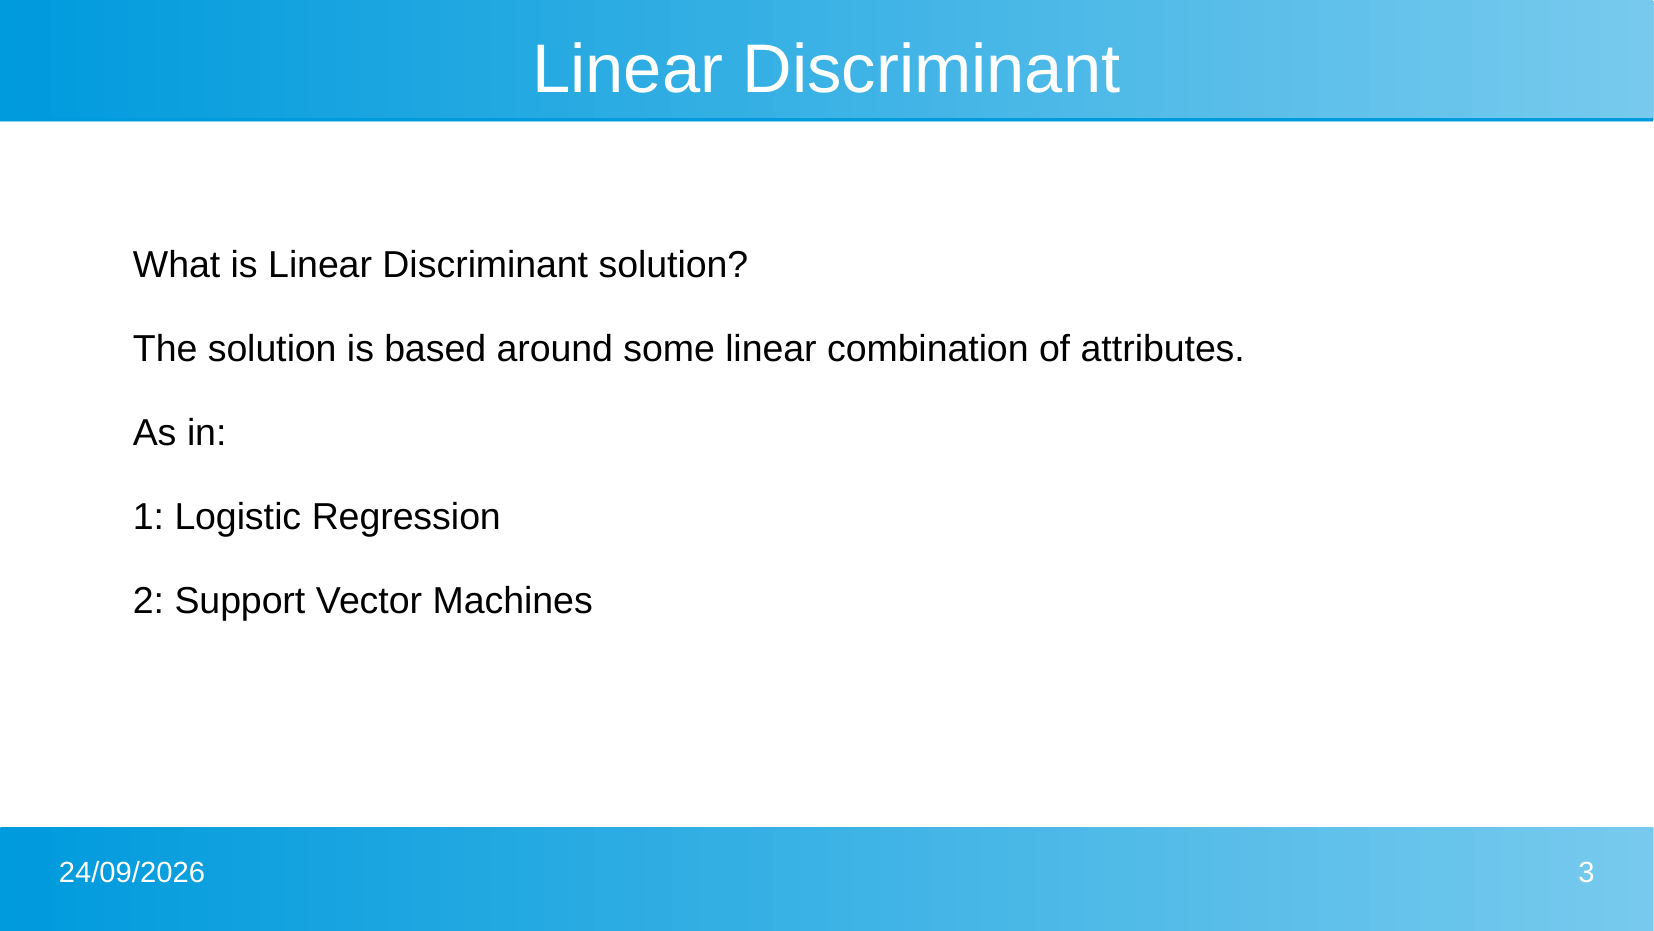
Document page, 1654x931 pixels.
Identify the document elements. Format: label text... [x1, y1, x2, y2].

text_box What is Linear Discriminant solution? The solution is based around some linear combination of attributes. As in: 1: Logistic Regression 2: Support Vector Machines [118, 236, 1565, 629]
title Linear Discriminant [59, 29, 1595, 108]
